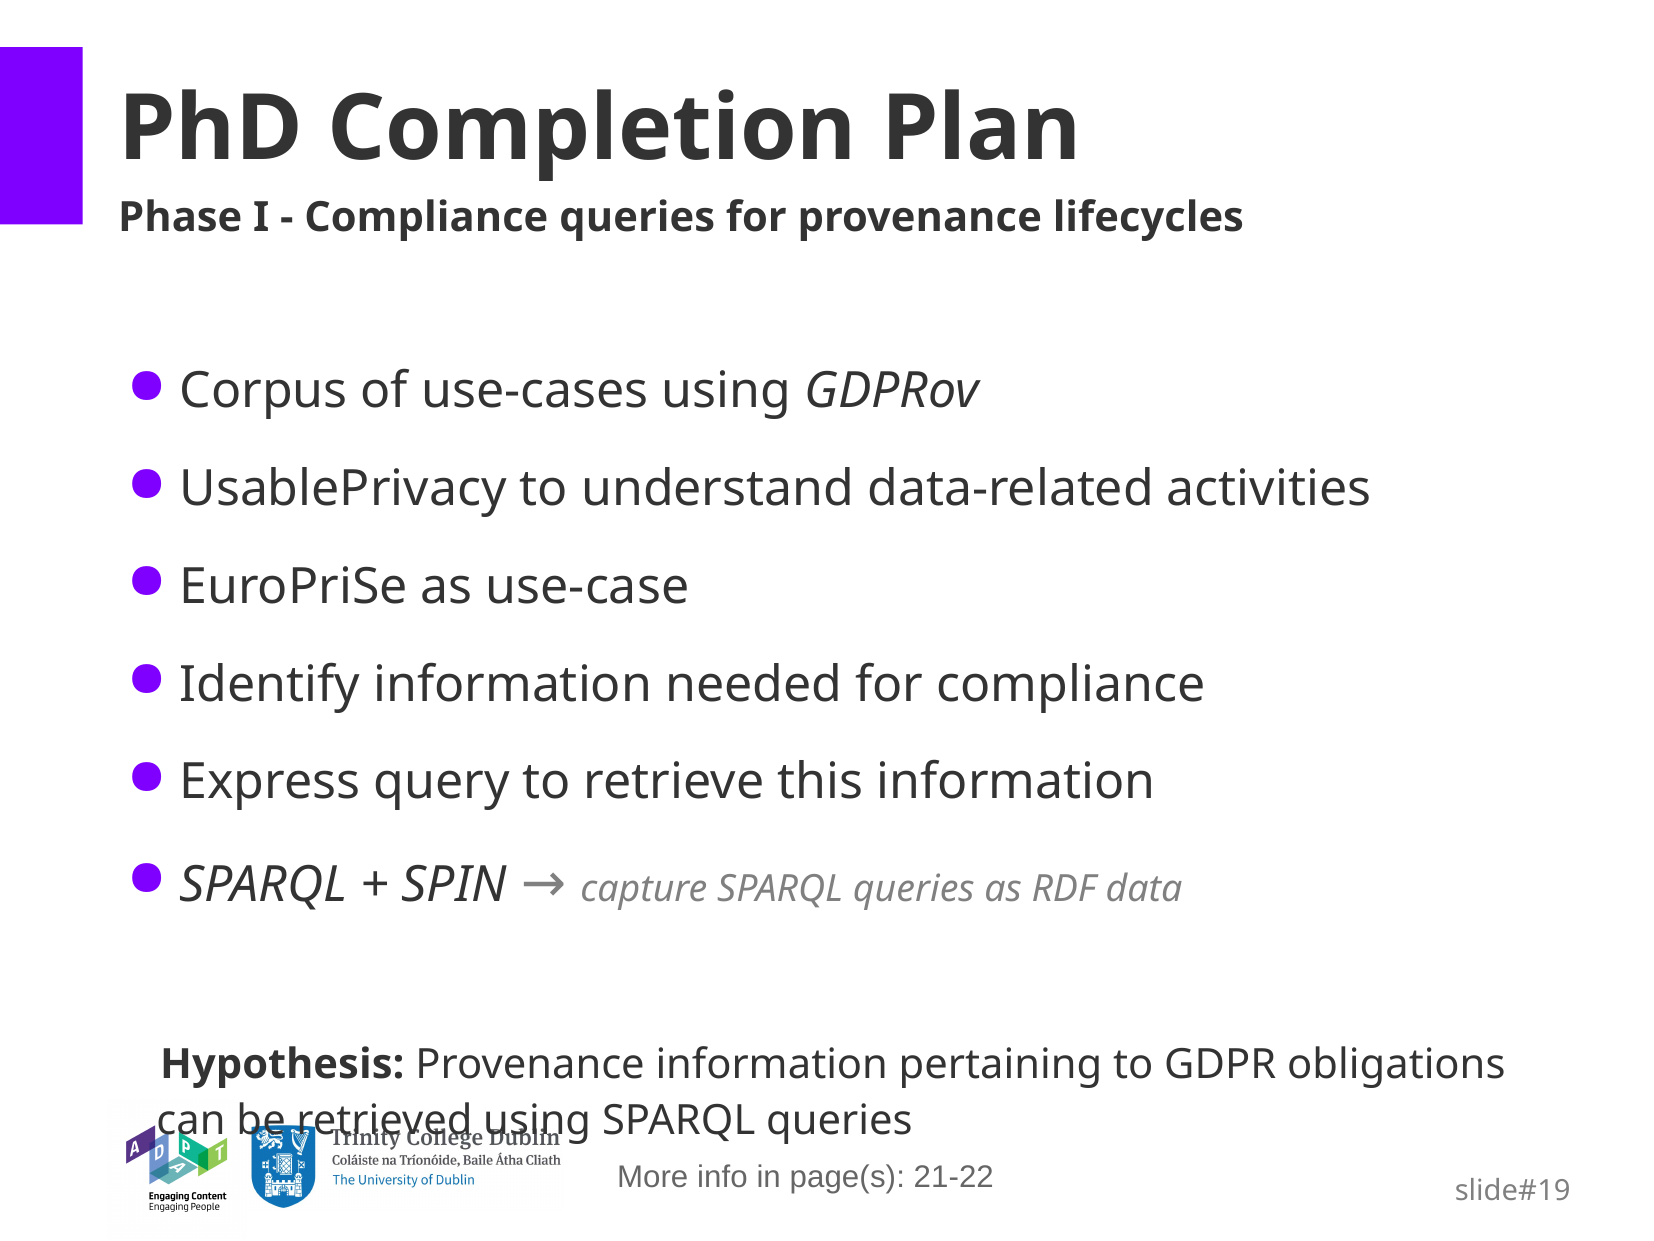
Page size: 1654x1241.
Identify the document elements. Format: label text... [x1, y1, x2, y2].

picture [243, 1115, 247, 1131]
picture [410, 1122, 415, 1131]
list Corpus of use-cases using GDPRov UsablePrivacy to understand data-related activities EuroPriSe as use-case Identify information needed for compliance Express query to retrieve this information SPARQL + SPIN → capture SPARQL queries as RDF data Hypothesis: Provenance information pertaining to GDPR obligations can be retrieved using SPARQL queries [118, 354, 1536, 1074]
picture [452, 1122, 464, 1131]
picture [106, 1098, 247, 1239]
title PhD Completion Plan Phase I - Compliance queries for provenance lifecycles [118, 49, 1571, 257]
picture [248, 1122, 564, 1211]
picture [490, 1122, 502, 1131]
text_box More info in page(s): 21-22 [602, 1151, 1418, 1202]
picture [248, 1122, 256, 1131]
